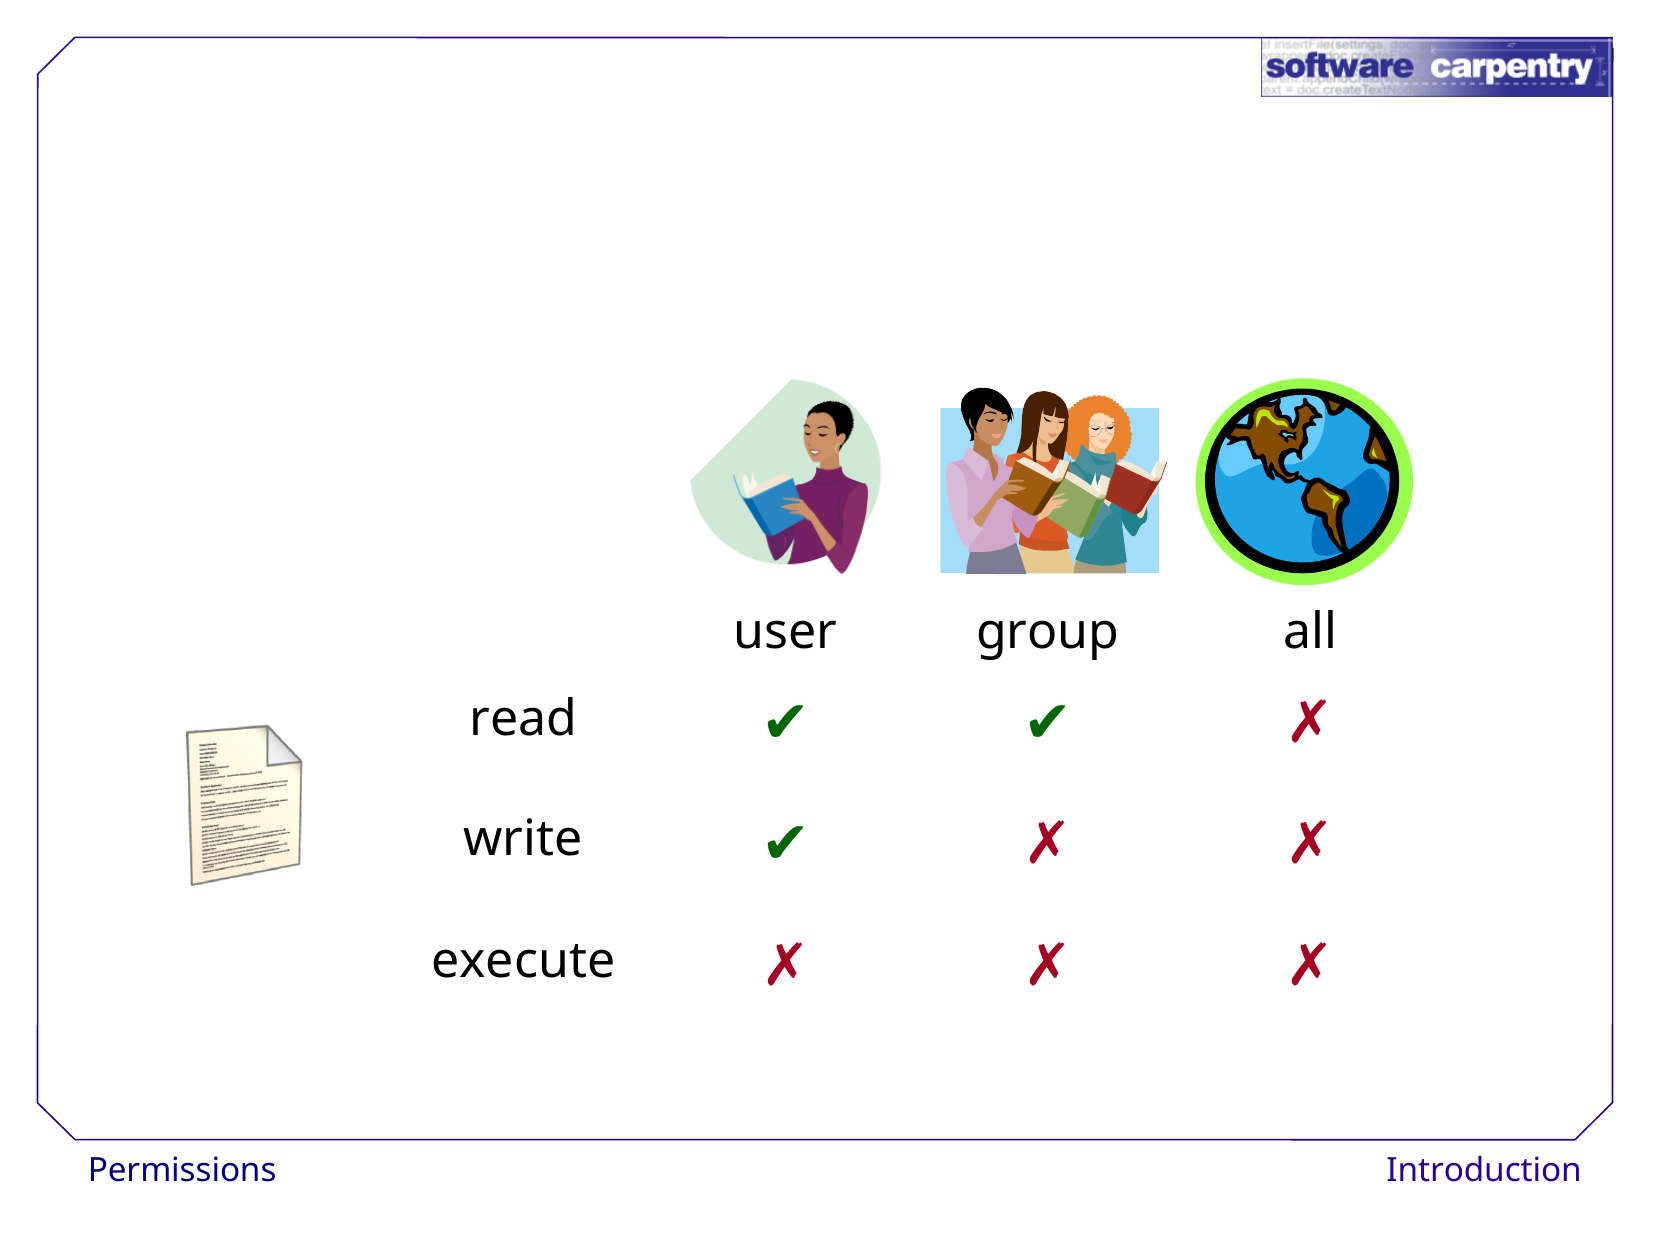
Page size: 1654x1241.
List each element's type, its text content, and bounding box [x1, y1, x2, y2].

table_cell ✔ [654, 804, 917, 926]
table_cell ✔ [654, 683, 917, 804]
table_header group [917, 596, 1179, 683]
table_cell execute [392, 926, 654, 1045]
table_cell write [392, 804, 654, 926]
table_cell ✗ [1179, 804, 1441, 926]
table_cell ✔ [917, 683, 1179, 804]
picture [675, 378, 893, 583]
table_cell ✗ [917, 926, 1179, 1045]
table_cell ✗ [1179, 683, 1441, 804]
picture [940, 387, 1168, 575]
table_header [392, 596, 654, 683]
table_cell ✗ [917, 804, 1179, 926]
table_cell ✗ [1179, 926, 1441, 1045]
table_header all [1179, 596, 1441, 683]
table_cell read [392, 683, 654, 804]
table_header user [654, 596, 917, 683]
table_cell ✗ [654, 926, 917, 1045]
picture [1261, 39, 1613, 97]
picture [1195, 378, 1414, 586]
picture [155, 714, 335, 894]
